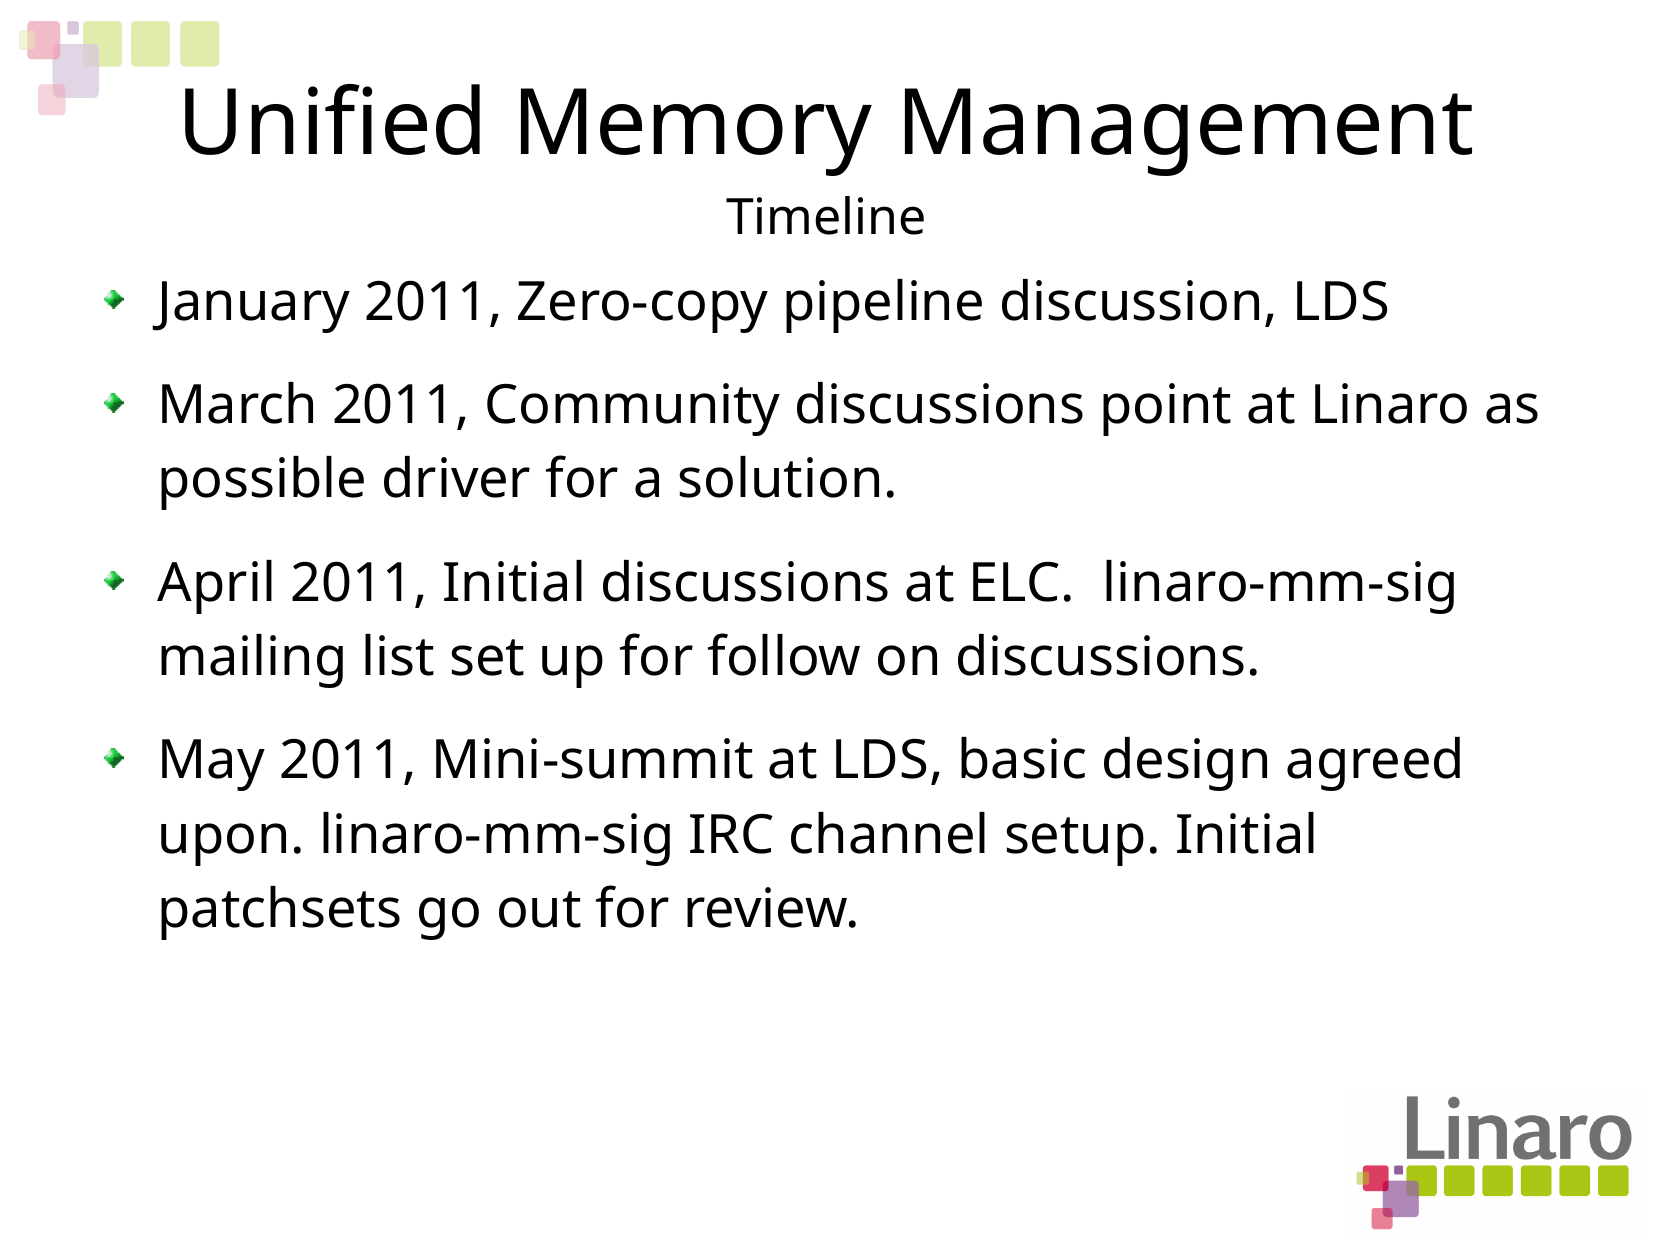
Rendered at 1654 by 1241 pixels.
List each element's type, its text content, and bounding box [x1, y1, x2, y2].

title Unified Memory Management Timeline [82, 56, 1571, 250]
list January 2011, Zero-copy pipeline discussion, LDS March 2011, Community discussions point at Linaro as possible driver for a solution. April 2011, Initial discussions at ELC. linaro-mm-sig mailing list set up for follow on discussions. May 2011, Mini-summit at LDS, basic design agreed upon. linaro-mm-sig IRC channel setup. Initial patchsets go out for review. [86, 262, 1576, 1126]
picture [1343, 1087, 1644, 1238]
